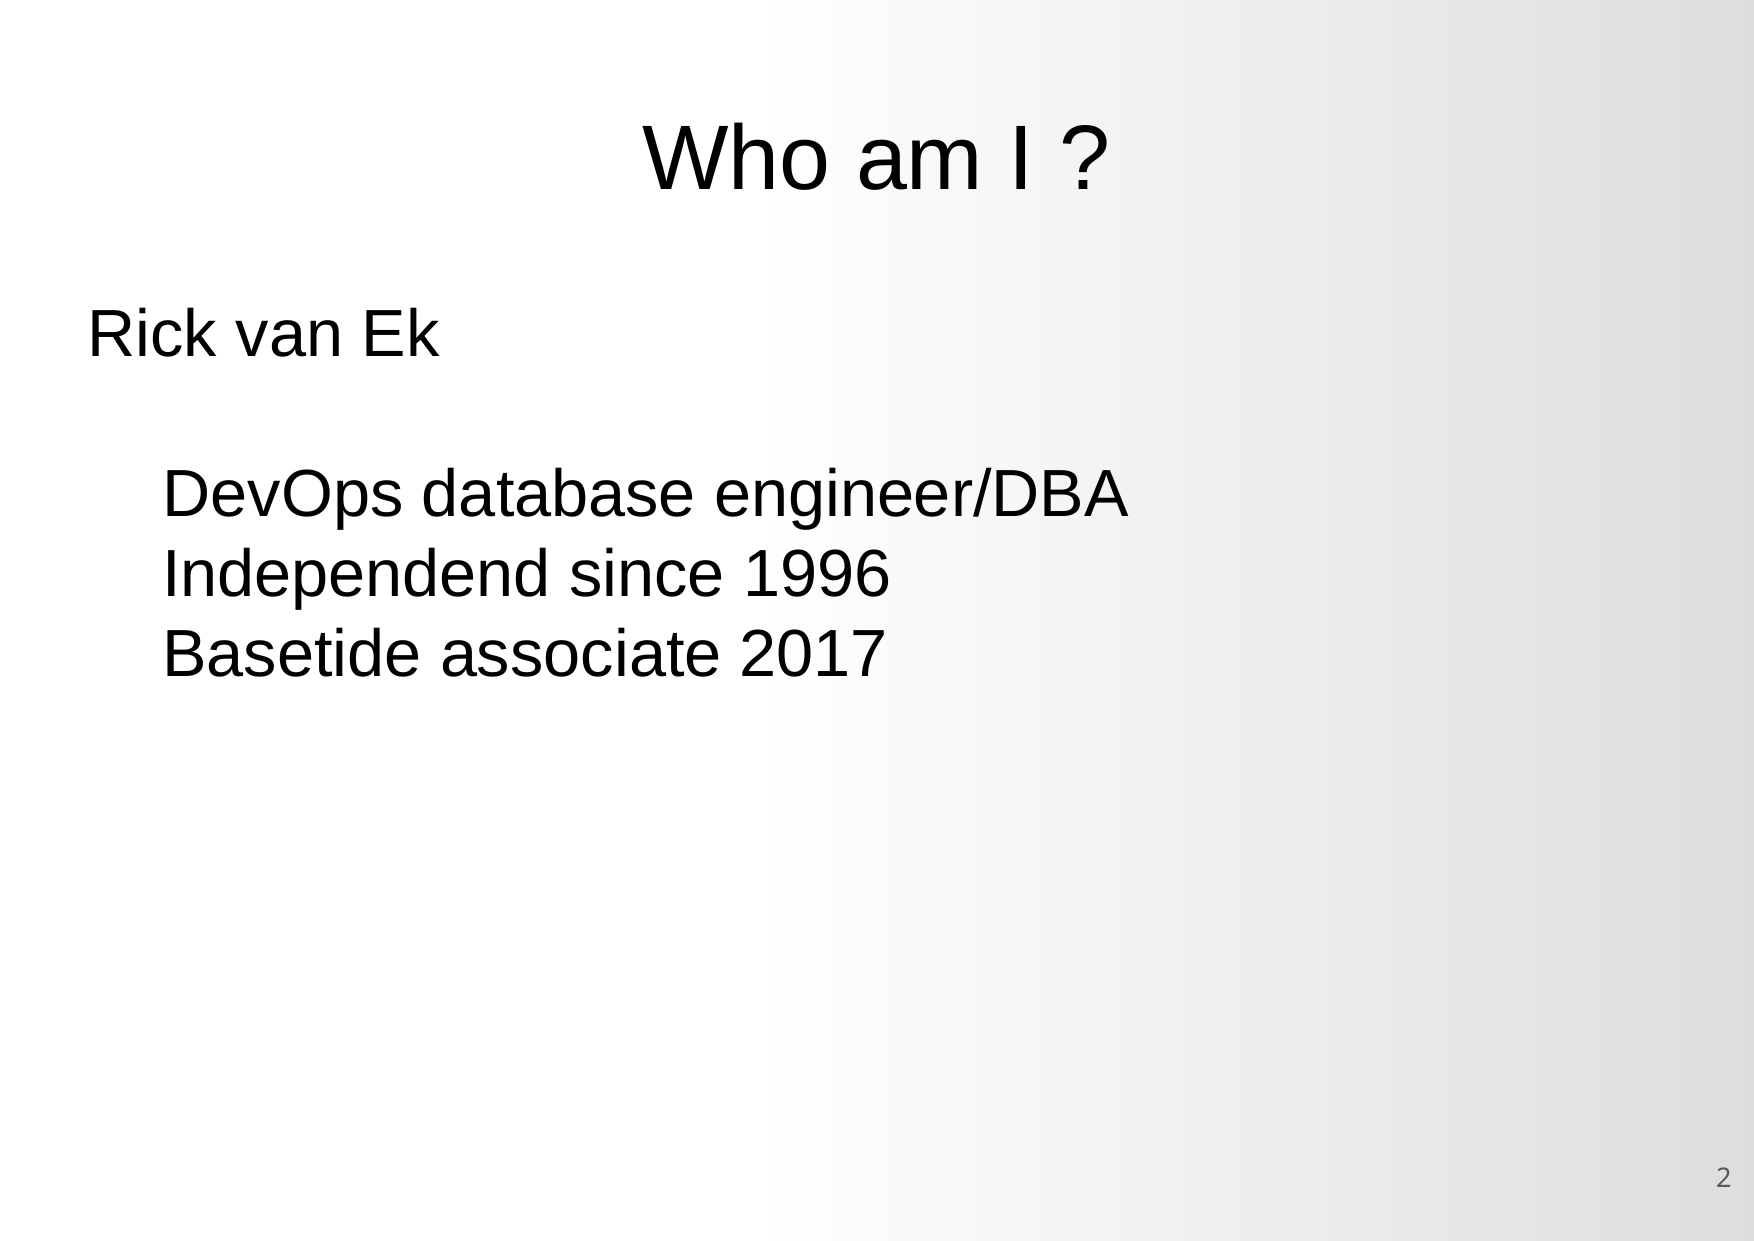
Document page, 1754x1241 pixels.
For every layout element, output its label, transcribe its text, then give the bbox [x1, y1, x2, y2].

text_box Rick van Ek DevOps database engineer/DBA Independend since 1996 Basetide associate 2017 [87, 290, 1666, 1010]
text_box Who am I ? [87, 49, 1666, 257]
slide_number <number> [1641, 1145, 1747, 1241]
